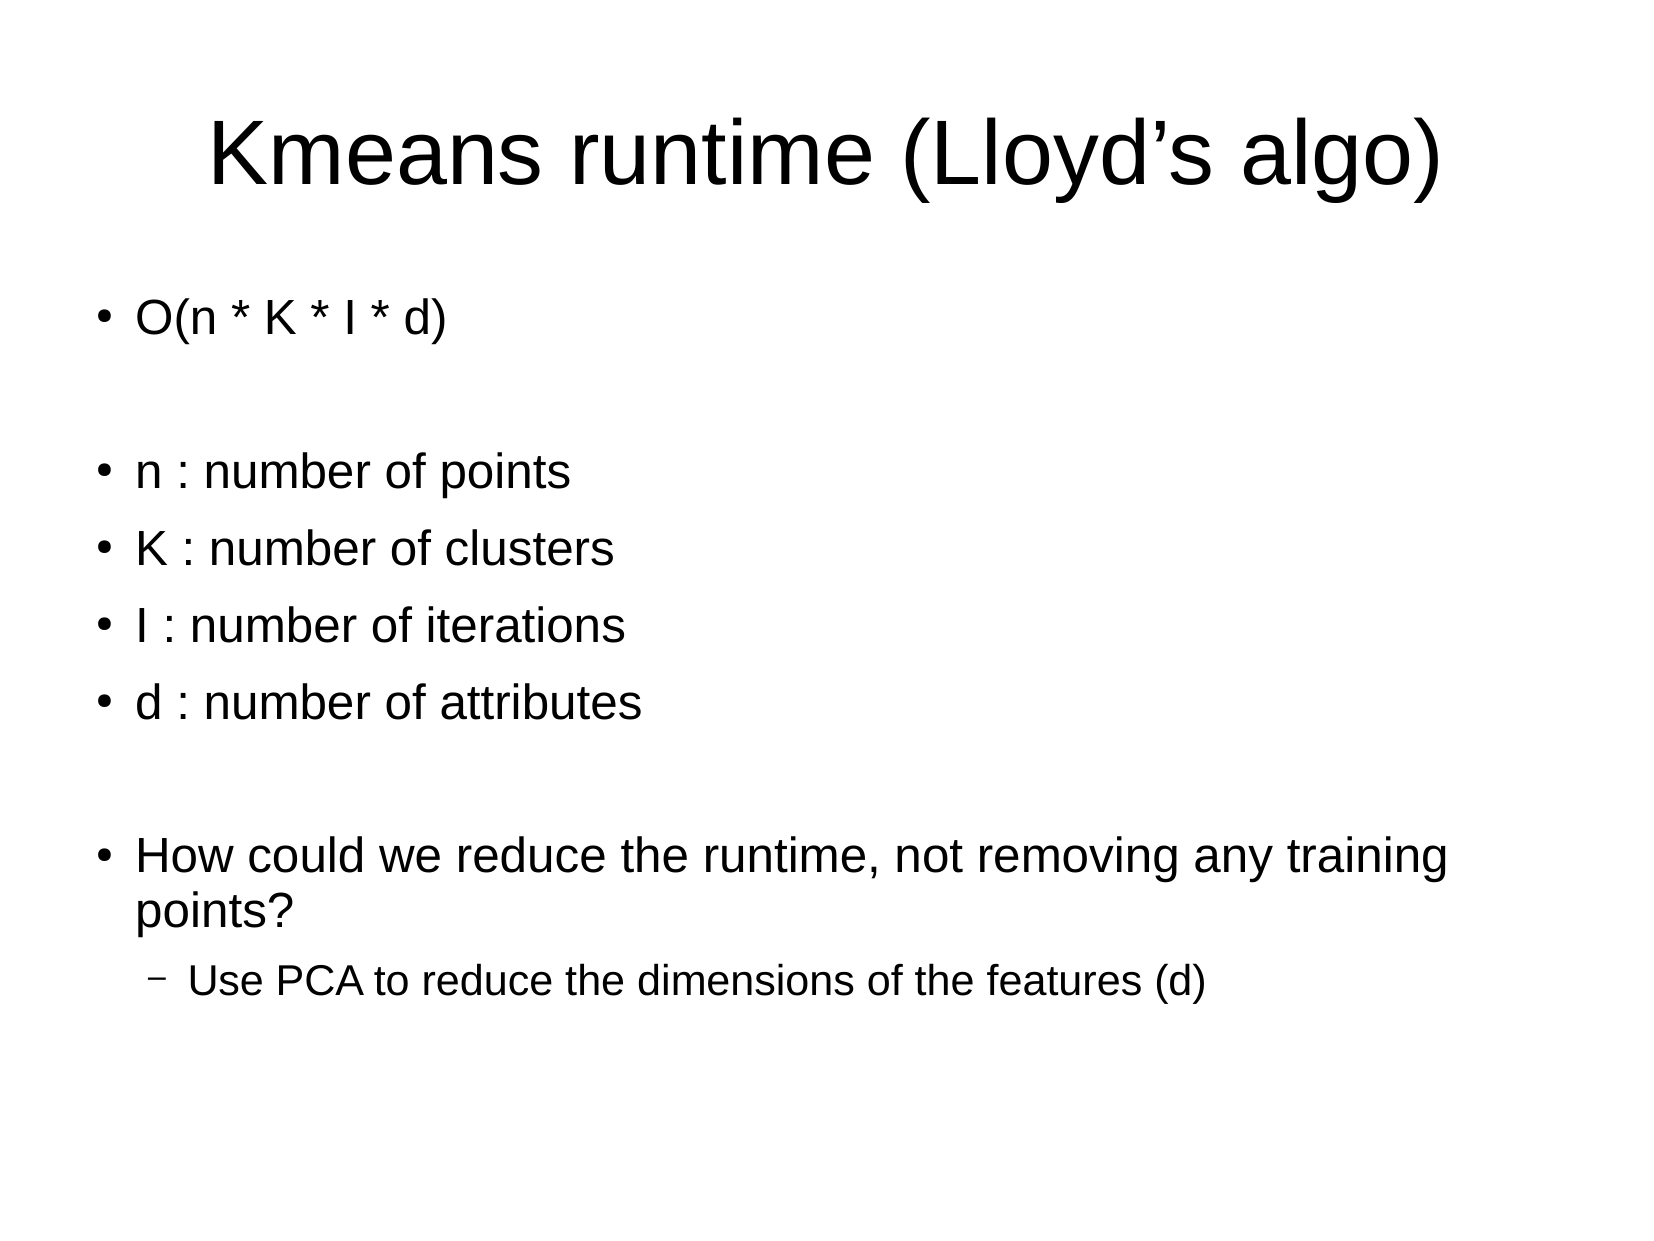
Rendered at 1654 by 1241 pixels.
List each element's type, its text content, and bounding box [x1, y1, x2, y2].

title Kmeans runtime (Lloyd’s algo) [82, 49, 1571, 257]
list O(n * K * I * d) n : number of points K : number of clusters I : number of iterations d : number of attributes How could we reduce the runtime, not removing any training points? Use PCA to reduce the dimensions of the features (d) [82, 290, 1571, 1010]
